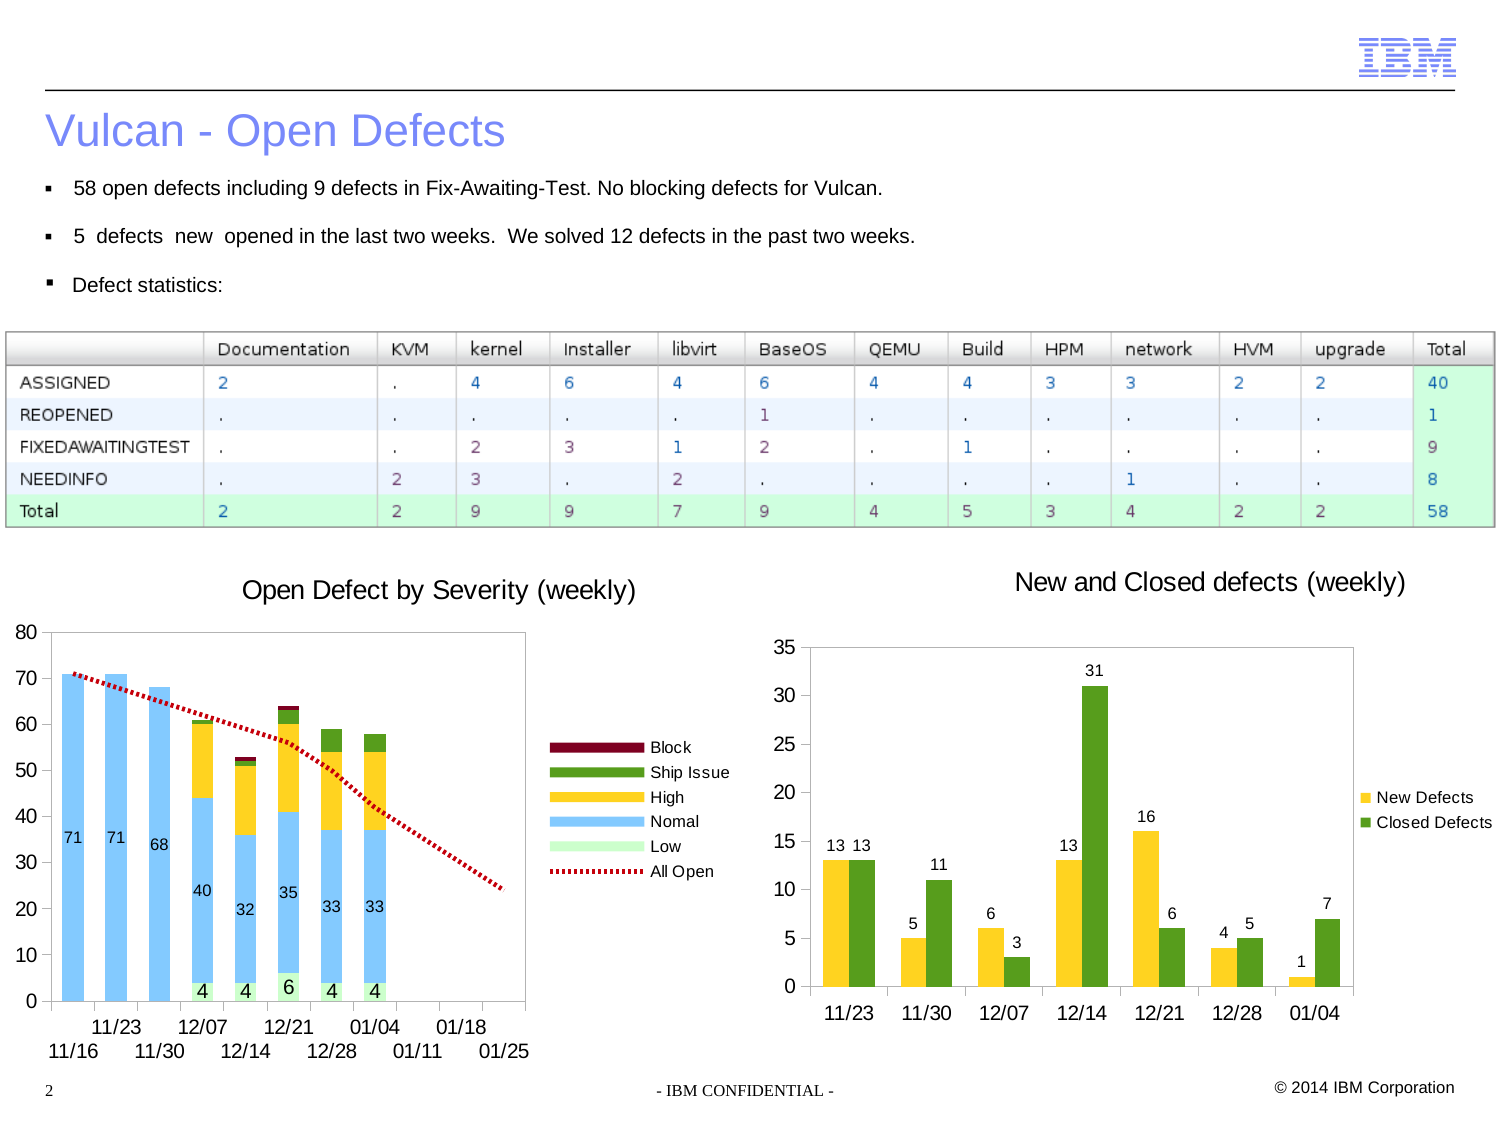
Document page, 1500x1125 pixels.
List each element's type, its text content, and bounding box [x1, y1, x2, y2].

title Vulcan - Open Defects [30, 97, 1456, 203]
picture [0, 326, 1500, 532]
picture [1359, 37, 1456, 77]
chart [0, 545, 1500, 1074]
list 58 open defects including 9 defects in Fix-Awaiting-Test. No blocking defects for Vulcan. 5 defects new opened in the last two weeks. We solved 12 defects in the past two weeks. Defect statistics: [30, 169, 1430, 326]
